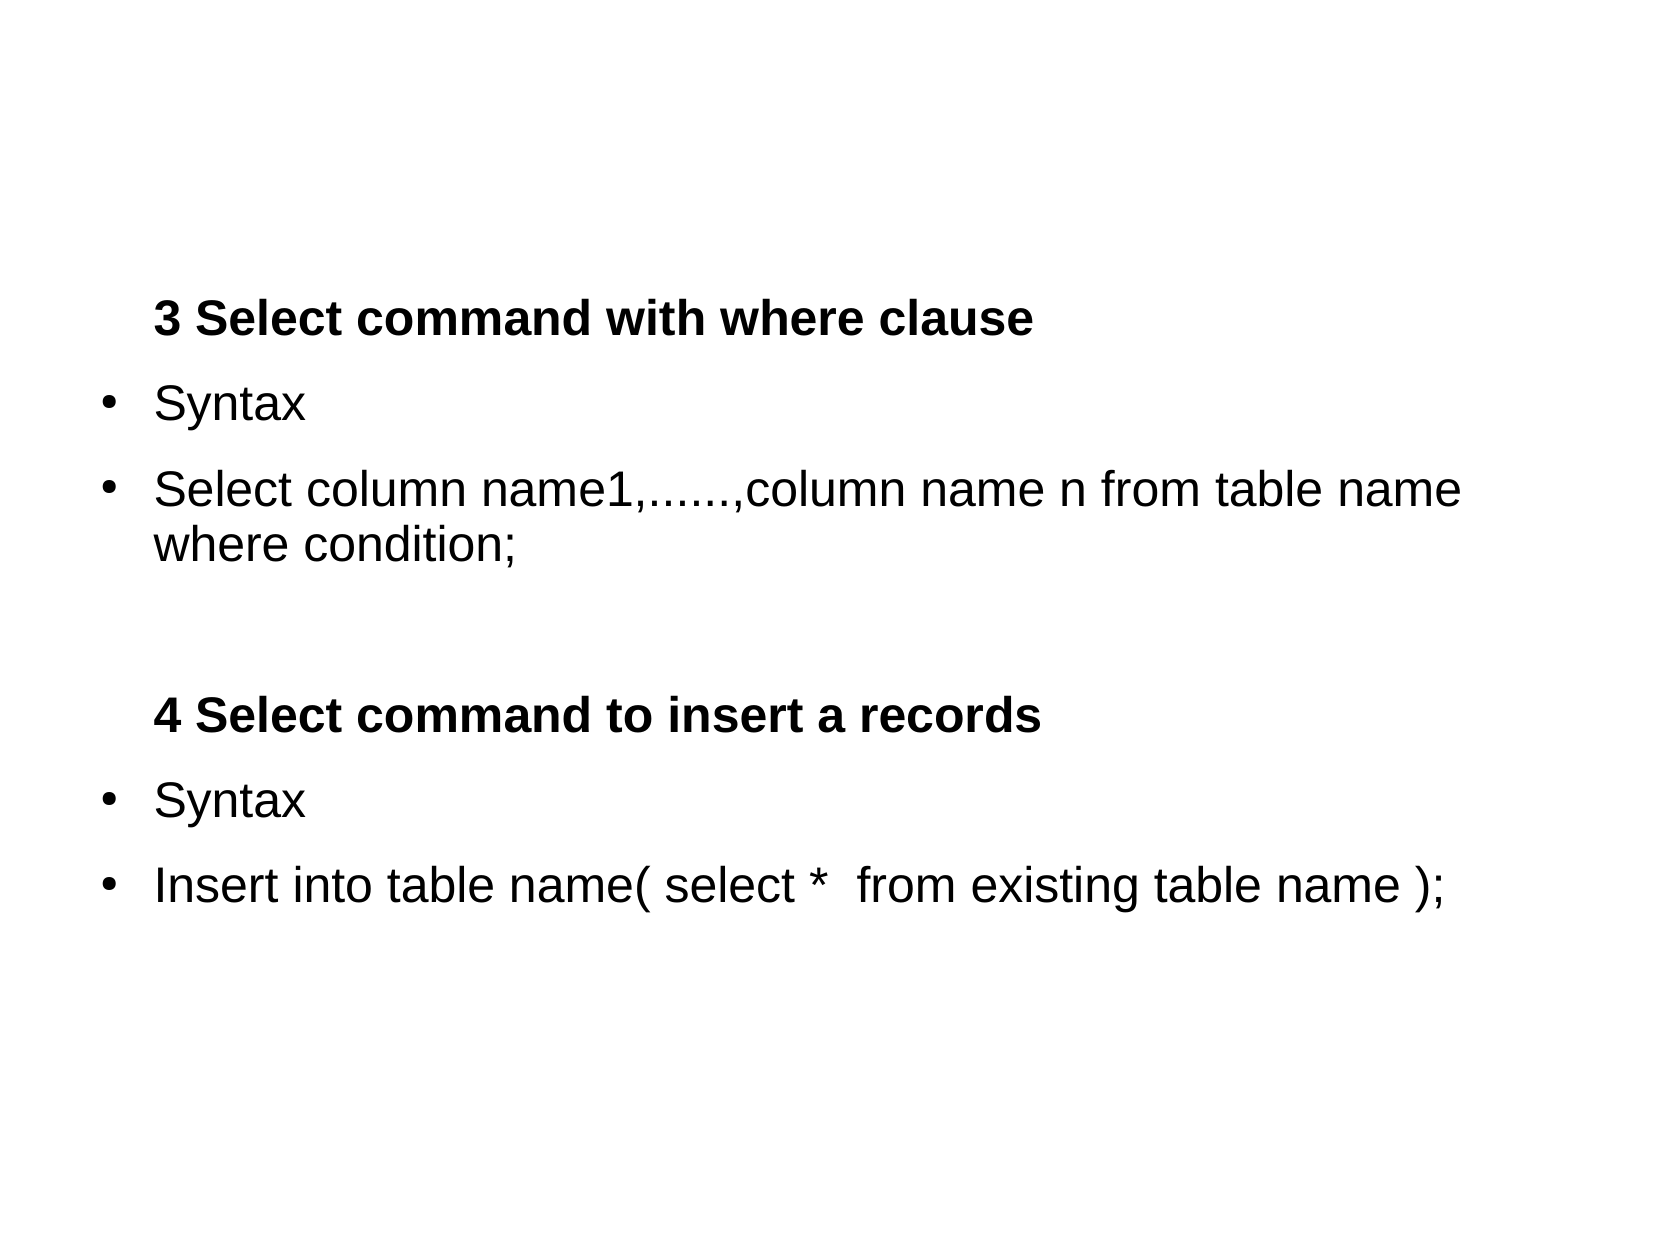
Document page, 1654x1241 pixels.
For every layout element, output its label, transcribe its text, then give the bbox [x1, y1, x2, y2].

list 3 Select command with where clause Syntax Select column name1,......,column name n from table name where condition; 4 Select command to insert a records Syntax Insert into table name( select * from existing table name ); [82, 290, 1571, 1010]
